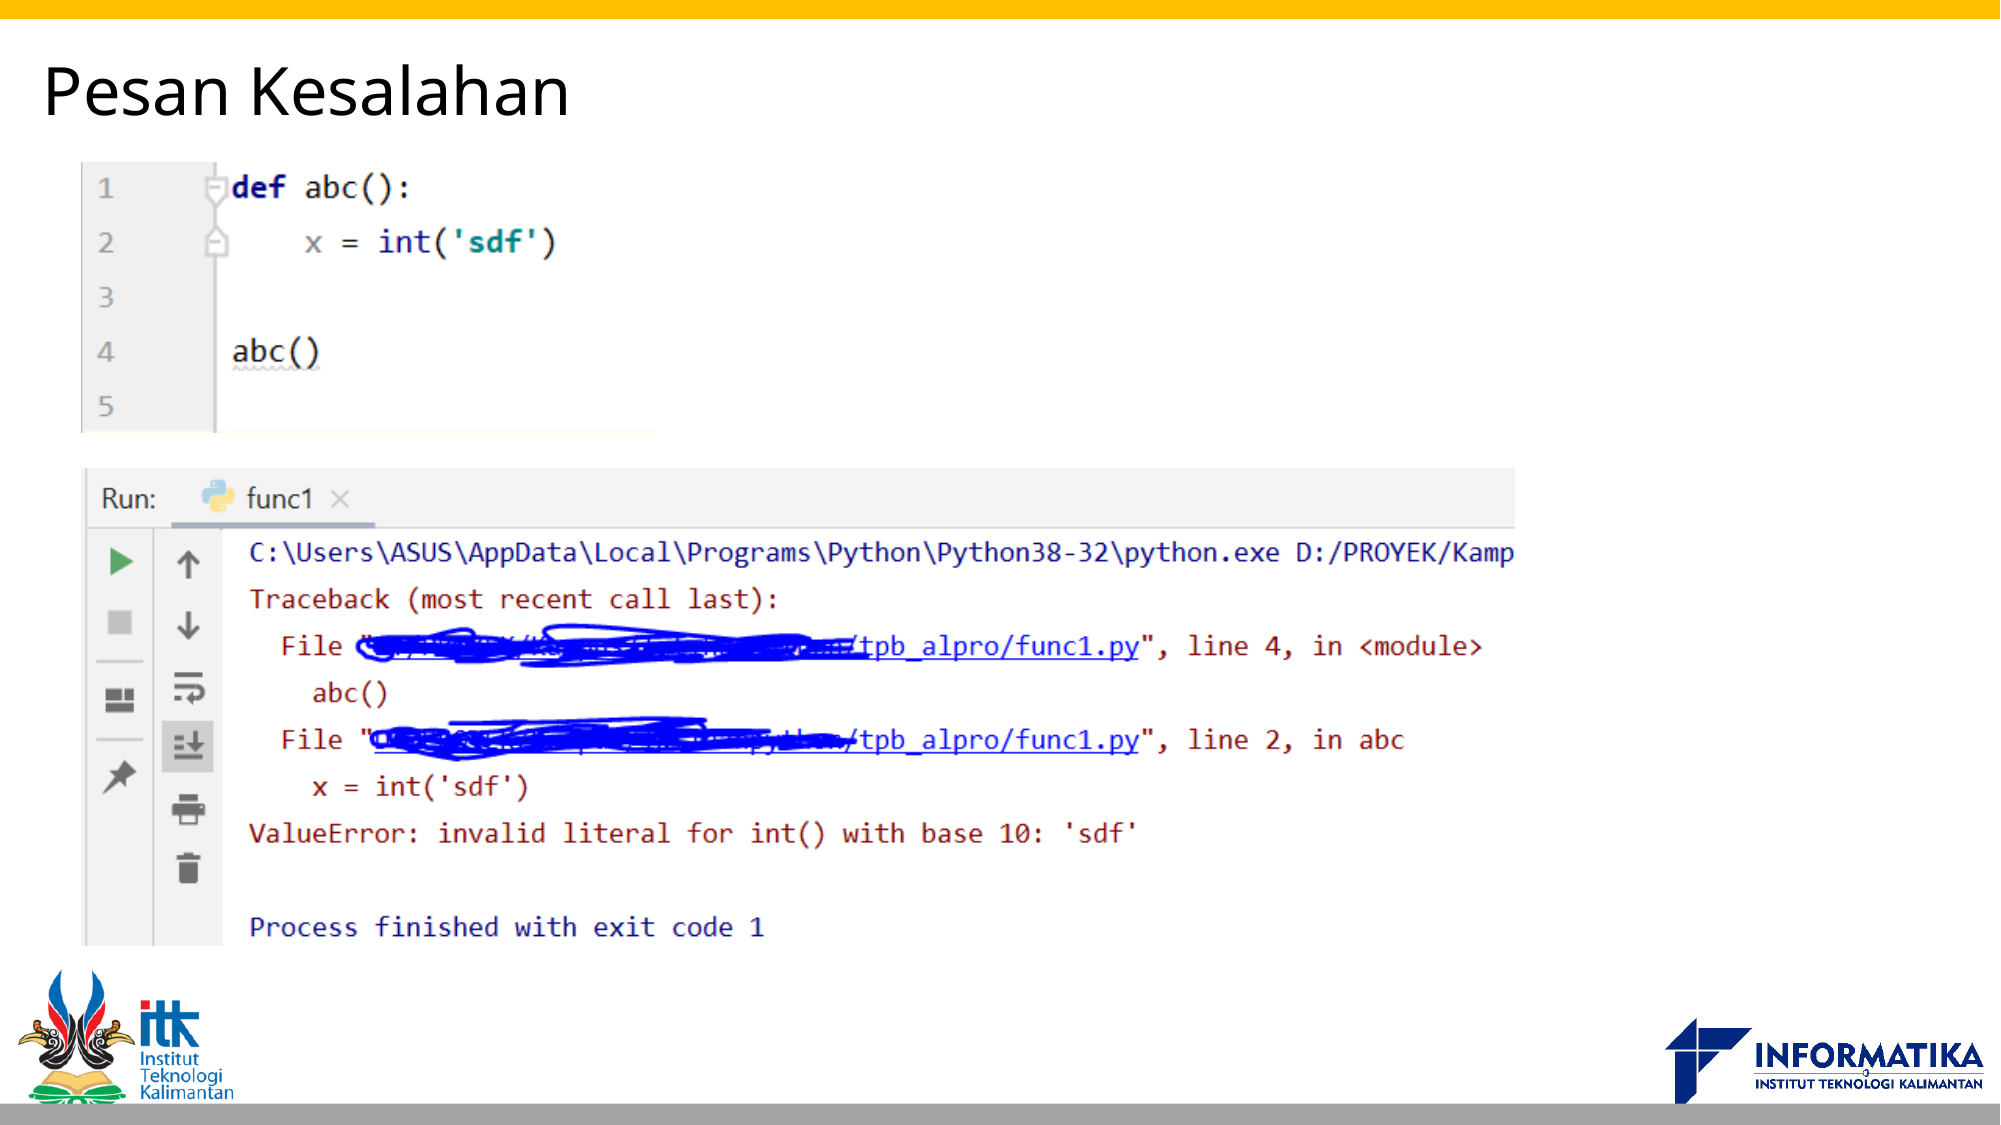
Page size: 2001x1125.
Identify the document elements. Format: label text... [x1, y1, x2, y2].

text_box [0, 0, 2000, 19]
picture [0, 468, 1515, 1103]
title Pesan Kesalahan [22, 38, 1887, 162]
picture [81, 162, 657, 433]
picture [1664, 1017, 1984, 1103]
